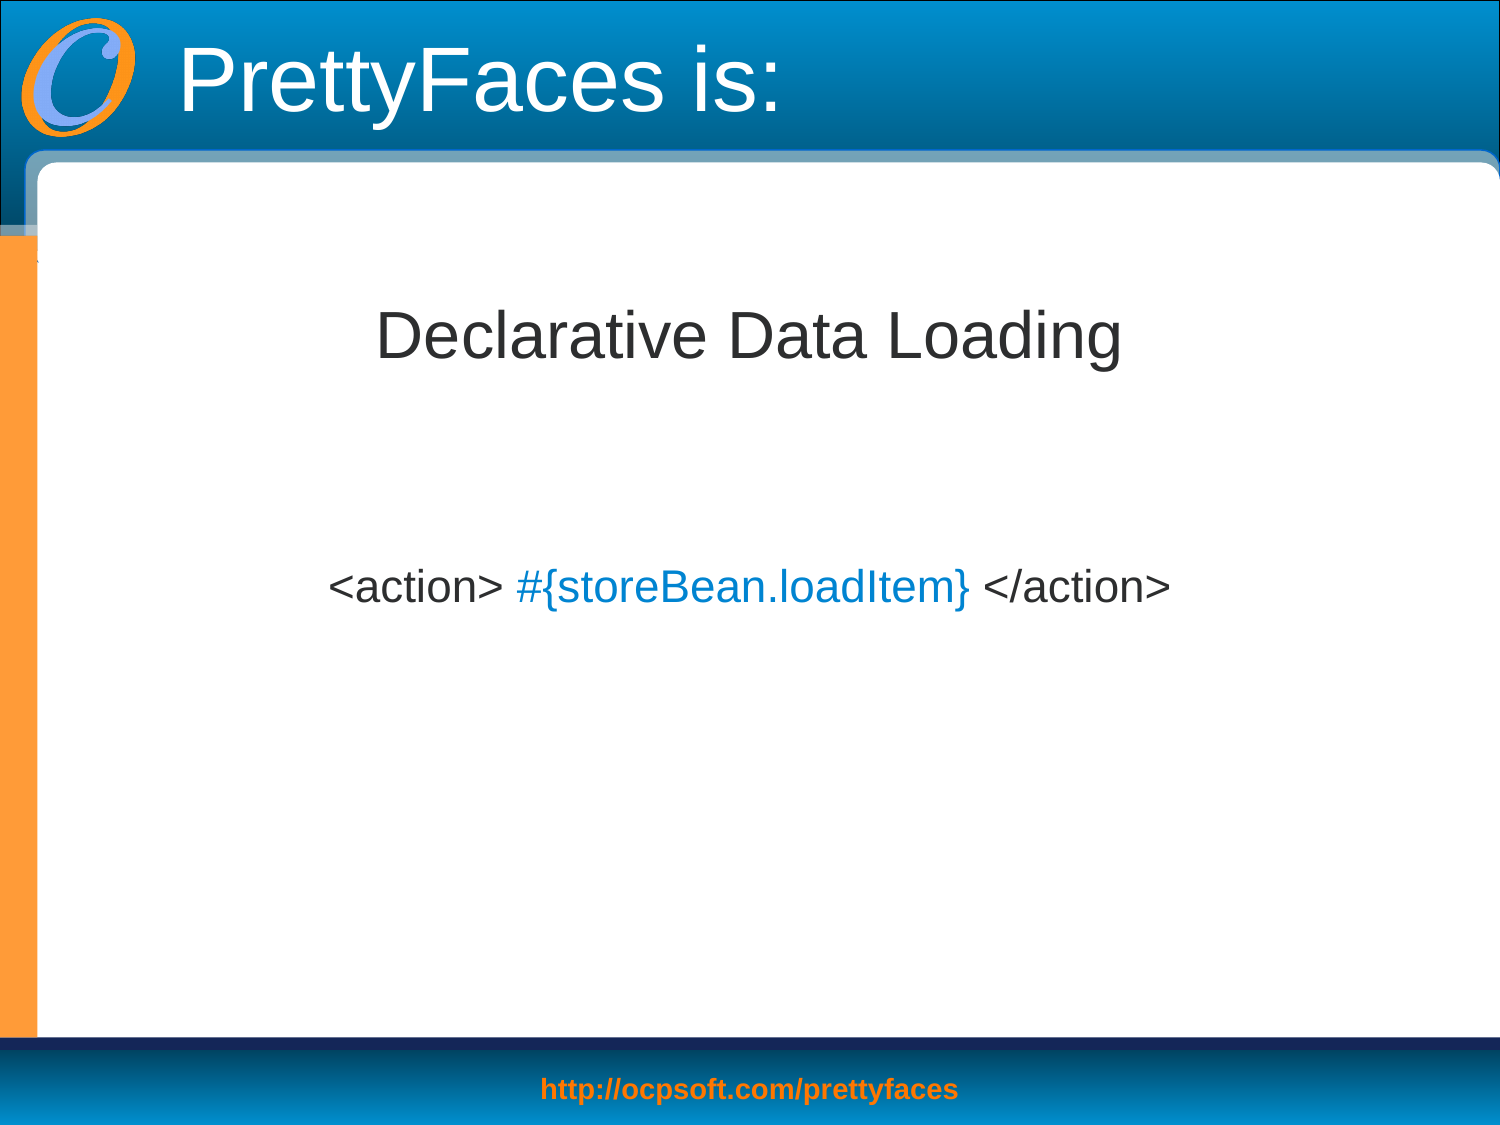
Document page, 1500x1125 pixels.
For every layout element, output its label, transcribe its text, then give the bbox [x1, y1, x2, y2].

picture [22, 19, 135, 136]
title PrettyFaces is: [162, 4, 1463, 146]
list Declarative Data Loading <action> #{storeBean.loadItem} </action> [75, 187, 1425, 931]
